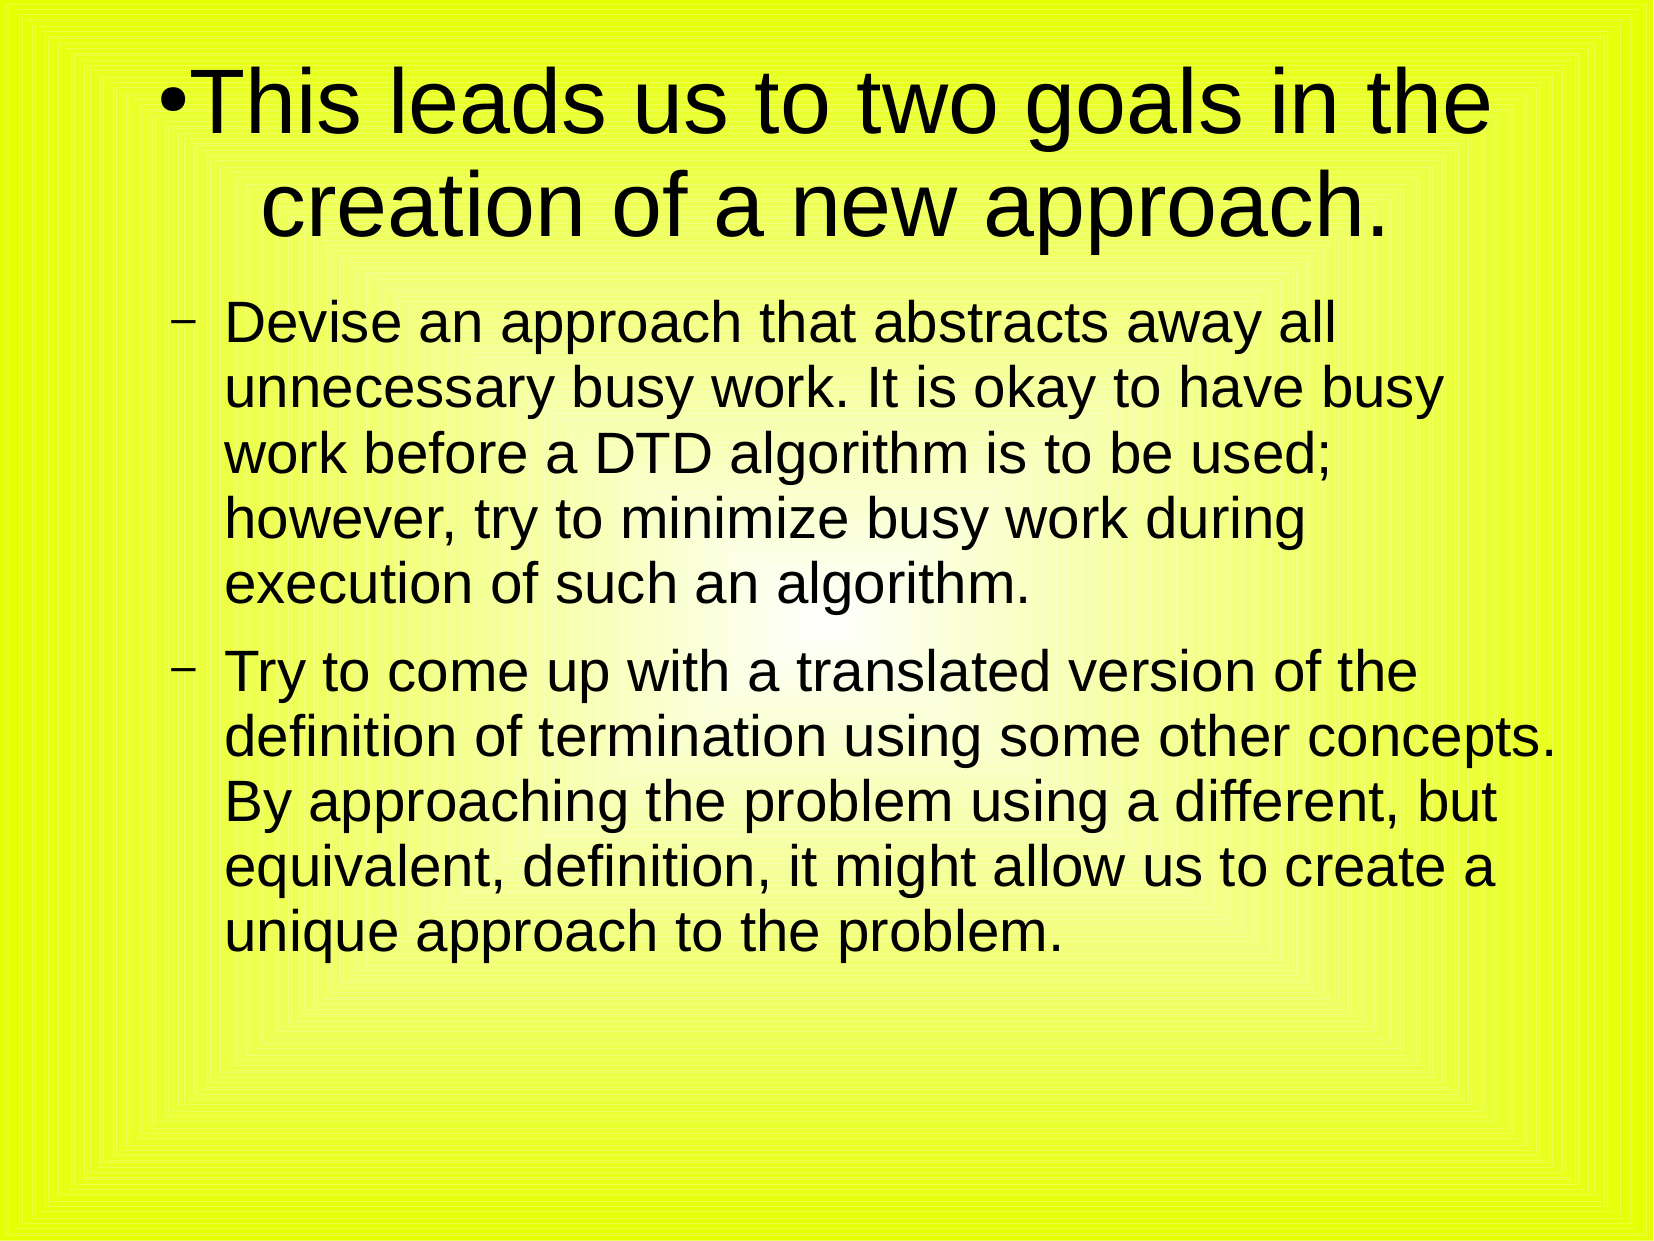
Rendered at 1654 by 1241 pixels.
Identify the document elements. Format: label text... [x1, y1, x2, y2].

list Devise an approach that abstracts away all unnecessary busy work. It is okay to have busy work before a DTD algorithm is to be used; however, try to minimize busy work during execution of such an algorithm. Try to come up with a translated version of the definition of termination using some other concepts. By approaching the problem using a different, but equivalent, definition, it might allow us to create a unique approach to the problem. [82, 290, 1571, 1109]
title This leads us to two goals in the creation of a new approach. [82, 49, 1571, 257]
